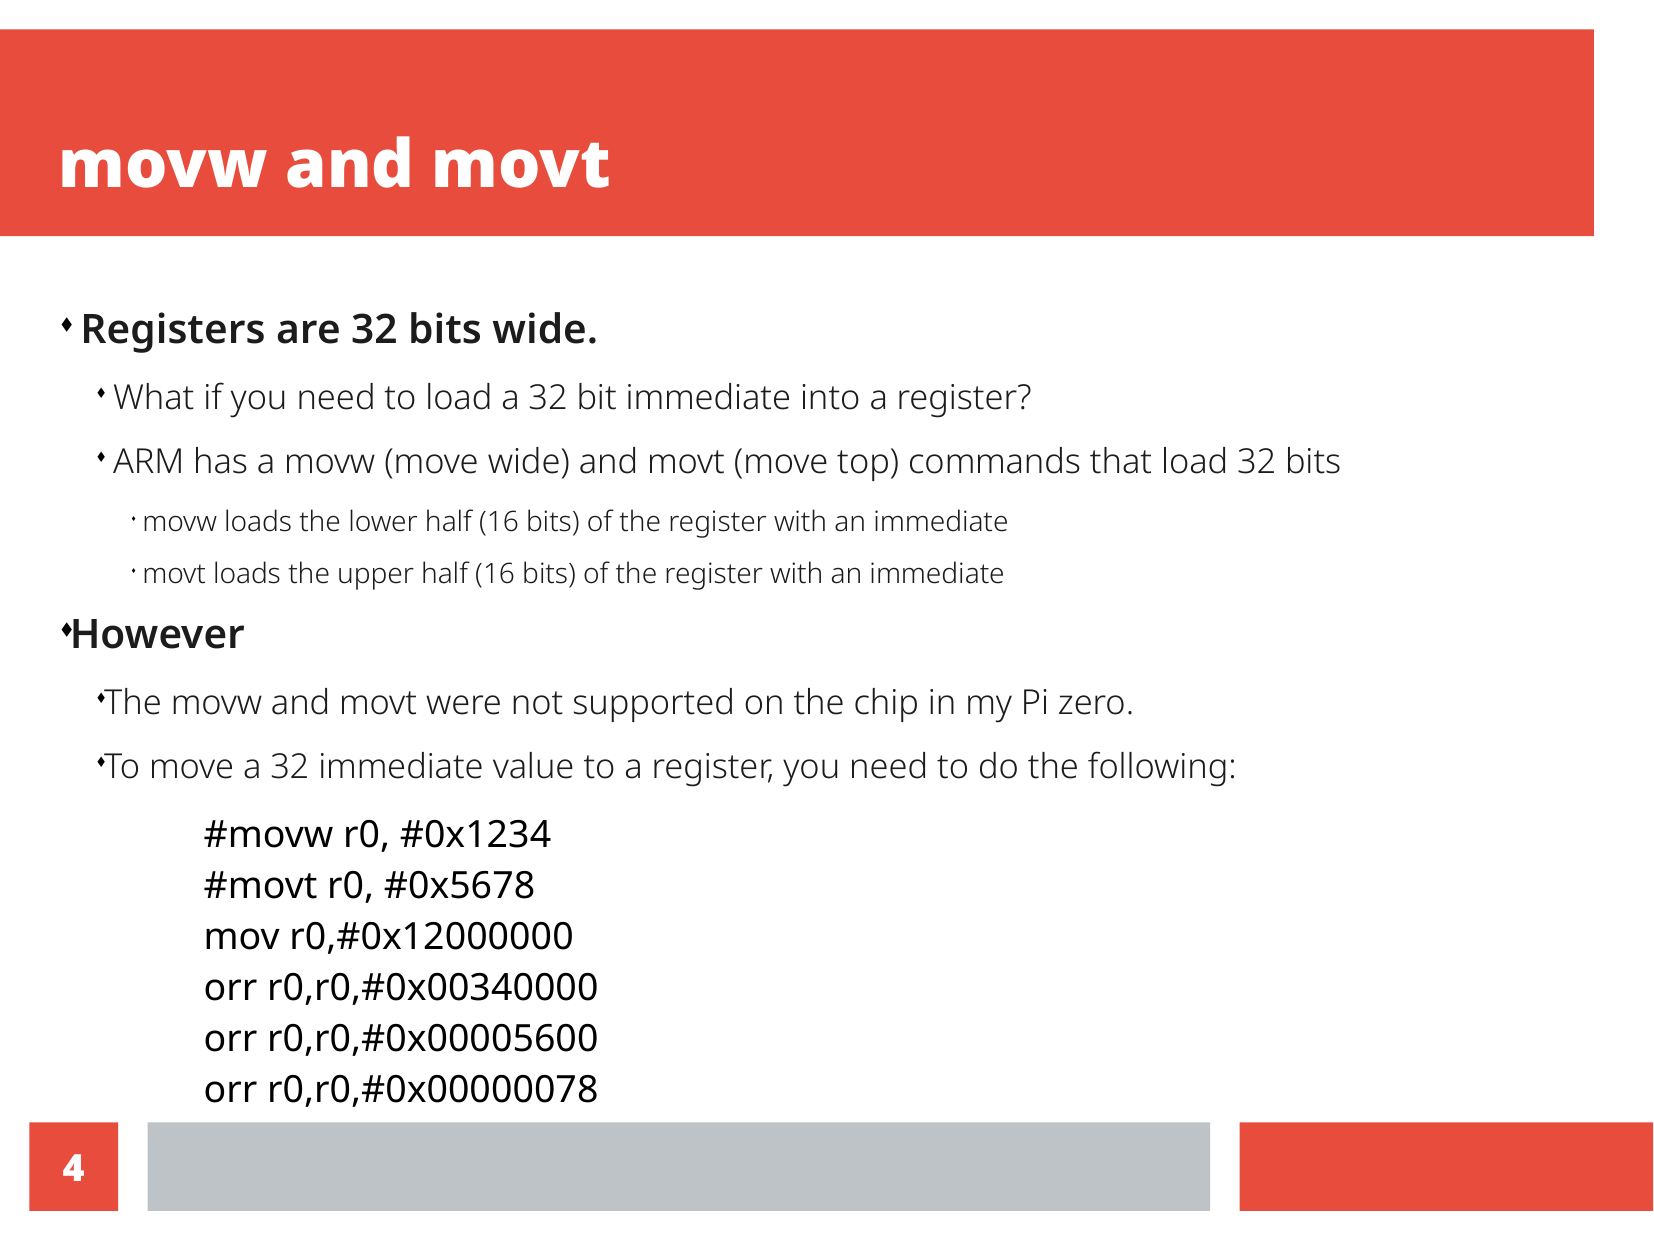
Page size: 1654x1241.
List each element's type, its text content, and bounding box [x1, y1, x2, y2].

text_box #movw r0, #0x1234 #movt r0, #0x5678 mov r0,#0x12000000 orr r0,r0,#0x00340000 orr r0,r0,#0x00005600 orr r0,r0,#0x00000078 [150, 799, 901, 1099]
list Registers are 32 bits wide. What if you need to load a 32 bit immediate into a register? ARM has a movw (move wide) and movt (move top) commands that load 32 bits movw loads the lower half (16 bits) of the register with an immediate movt loads the upper half (16 bits) of the register with an immediate However The movw and movt were not supported on the chip in my Pi zero. To move a 32 immediate value to a register, you need to do the following: [60, 300, 1566, 796]
title movw and movt [58, 59, 1594, 207]
